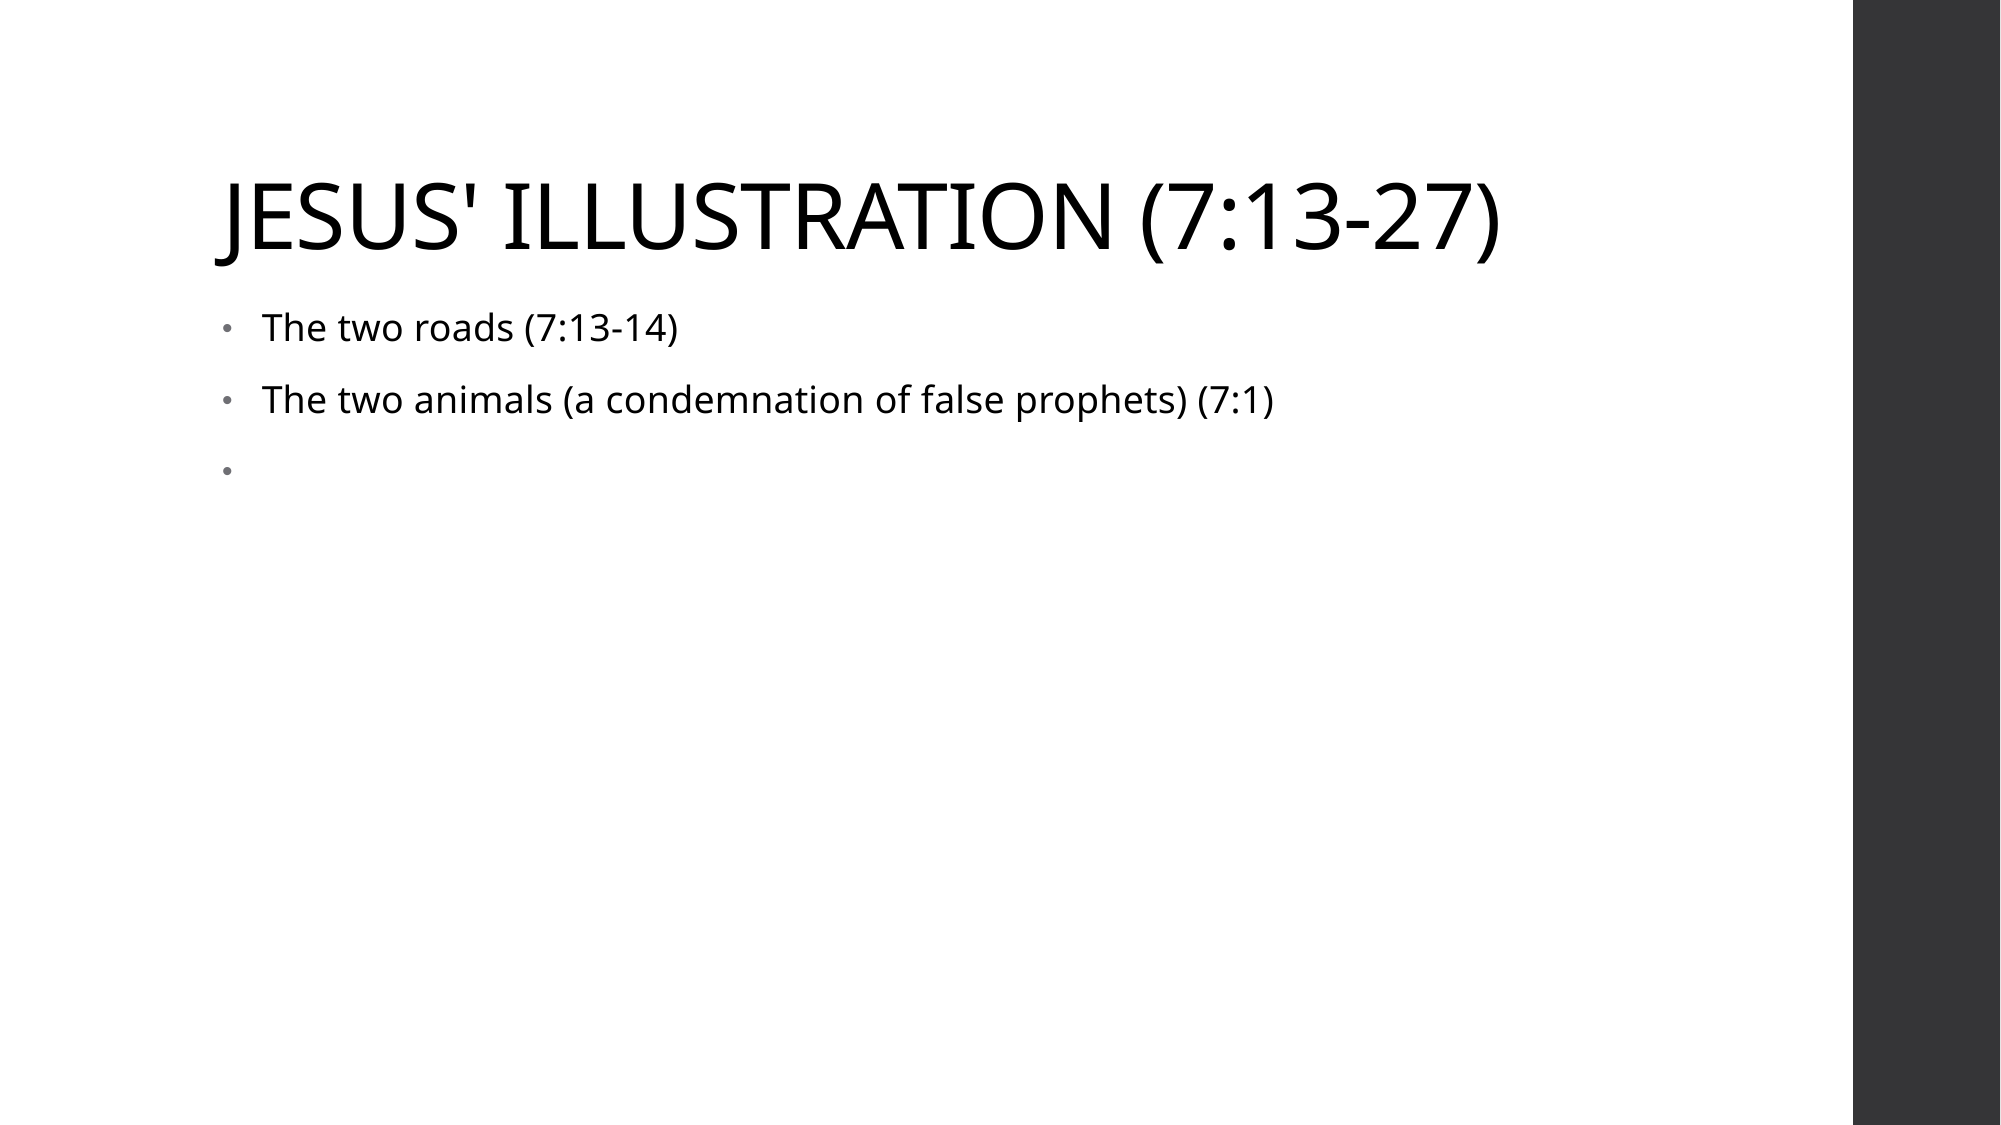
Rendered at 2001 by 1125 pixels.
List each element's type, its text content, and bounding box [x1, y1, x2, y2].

list The two roads (7:13-14) The two animals (a condemnation of false prophets) (7:1) [206, 299, 1617, 1014]
title JESUS' ILLUSTRATION (7:13-27) [206, 60, 1797, 278]
